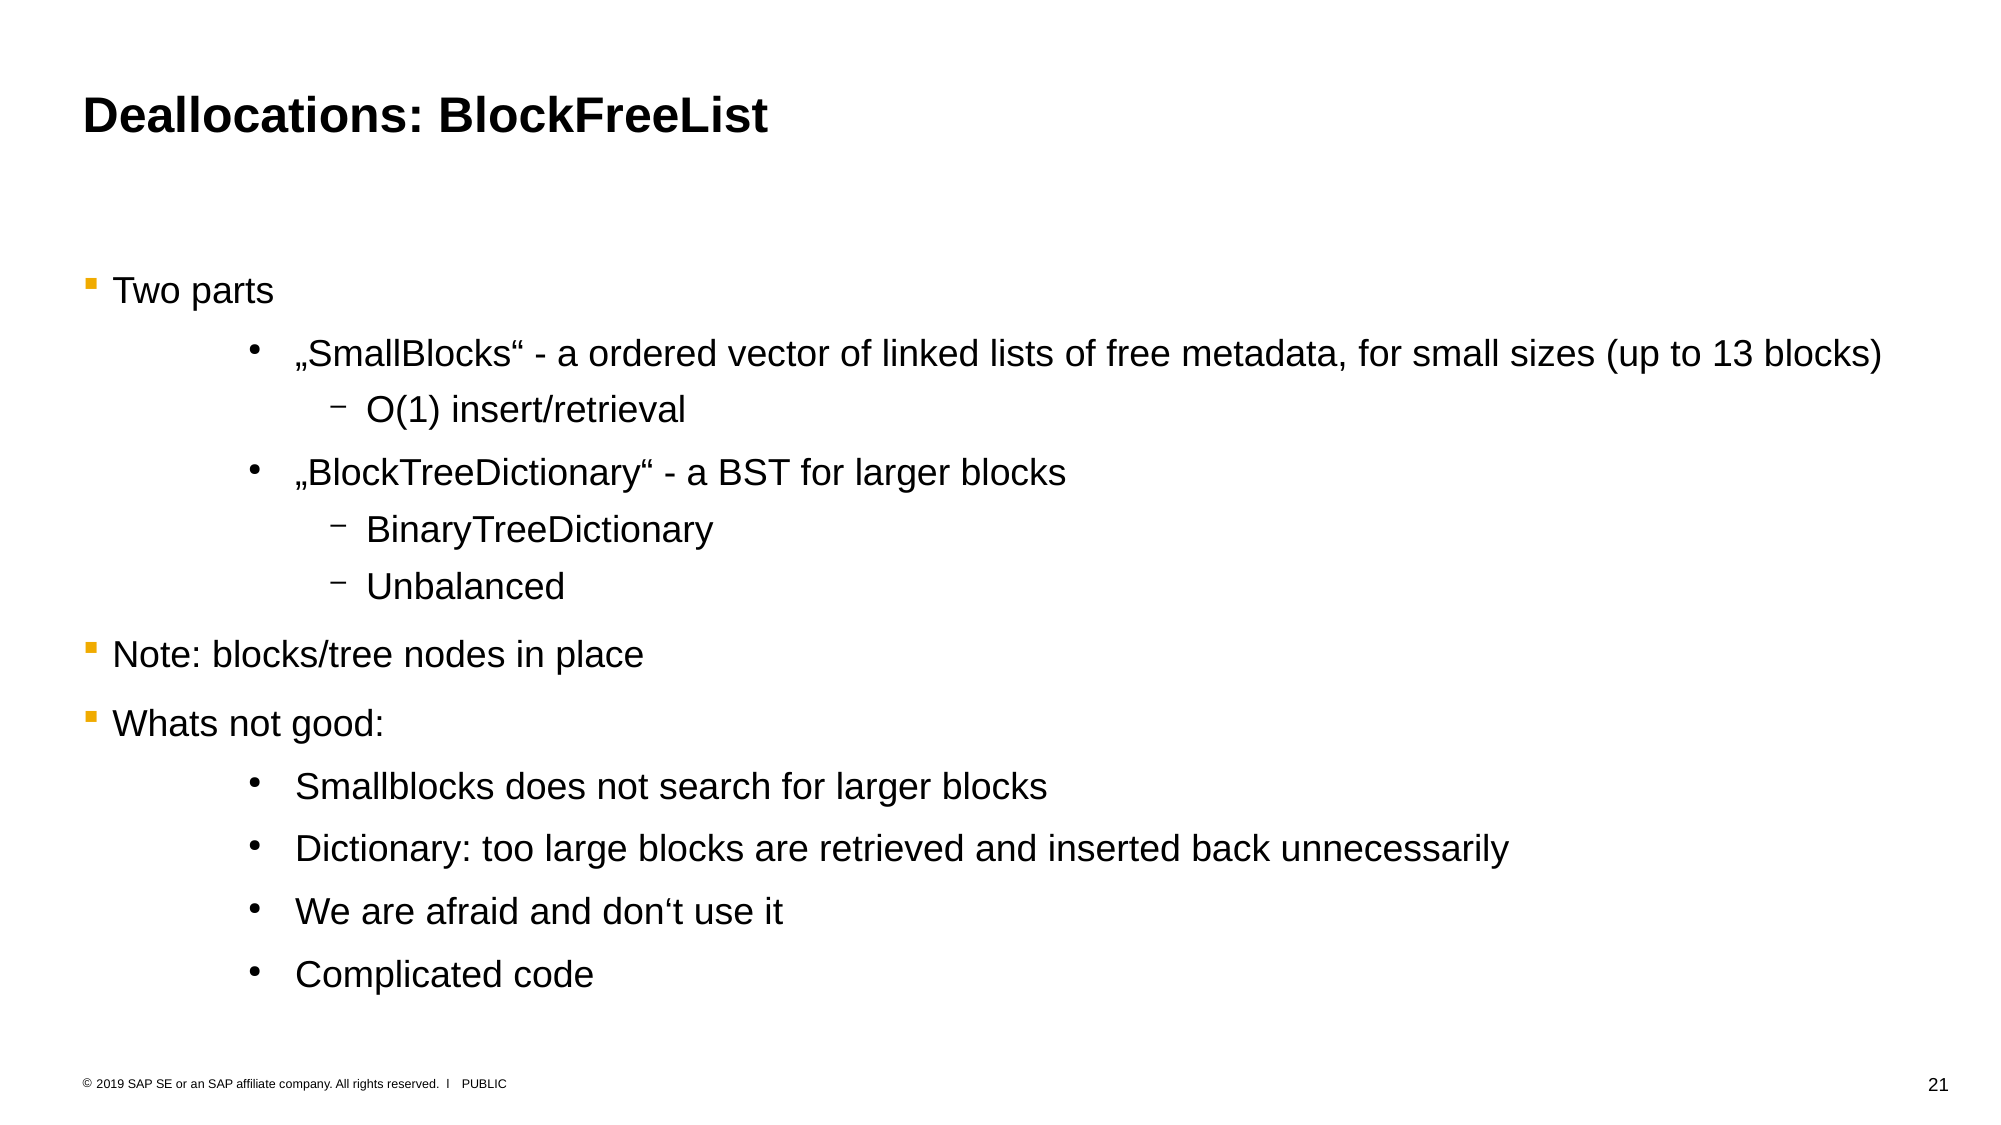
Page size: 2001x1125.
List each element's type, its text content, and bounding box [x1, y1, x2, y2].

title Deallocations: BlockFreeList [82, 82, 1918, 144]
list Two parts „SmallBlocks“ - a ordered vector of linked lists of free metadata, for small sizes (up to 13 blocks) O(1) insert/retrieval „BlockTreeDictionary“ - a BST for larger blocks BinaryTreeDictionary Unbalanced Note: blocks/tree nodes in place Whats not good: Smallblocks does not search for larger blocks Dictionary: too large blocks are retrieved and inserted back unnecessarily We are afraid and don‘t use it Complicated code [82, 265, 1918, 1040]
